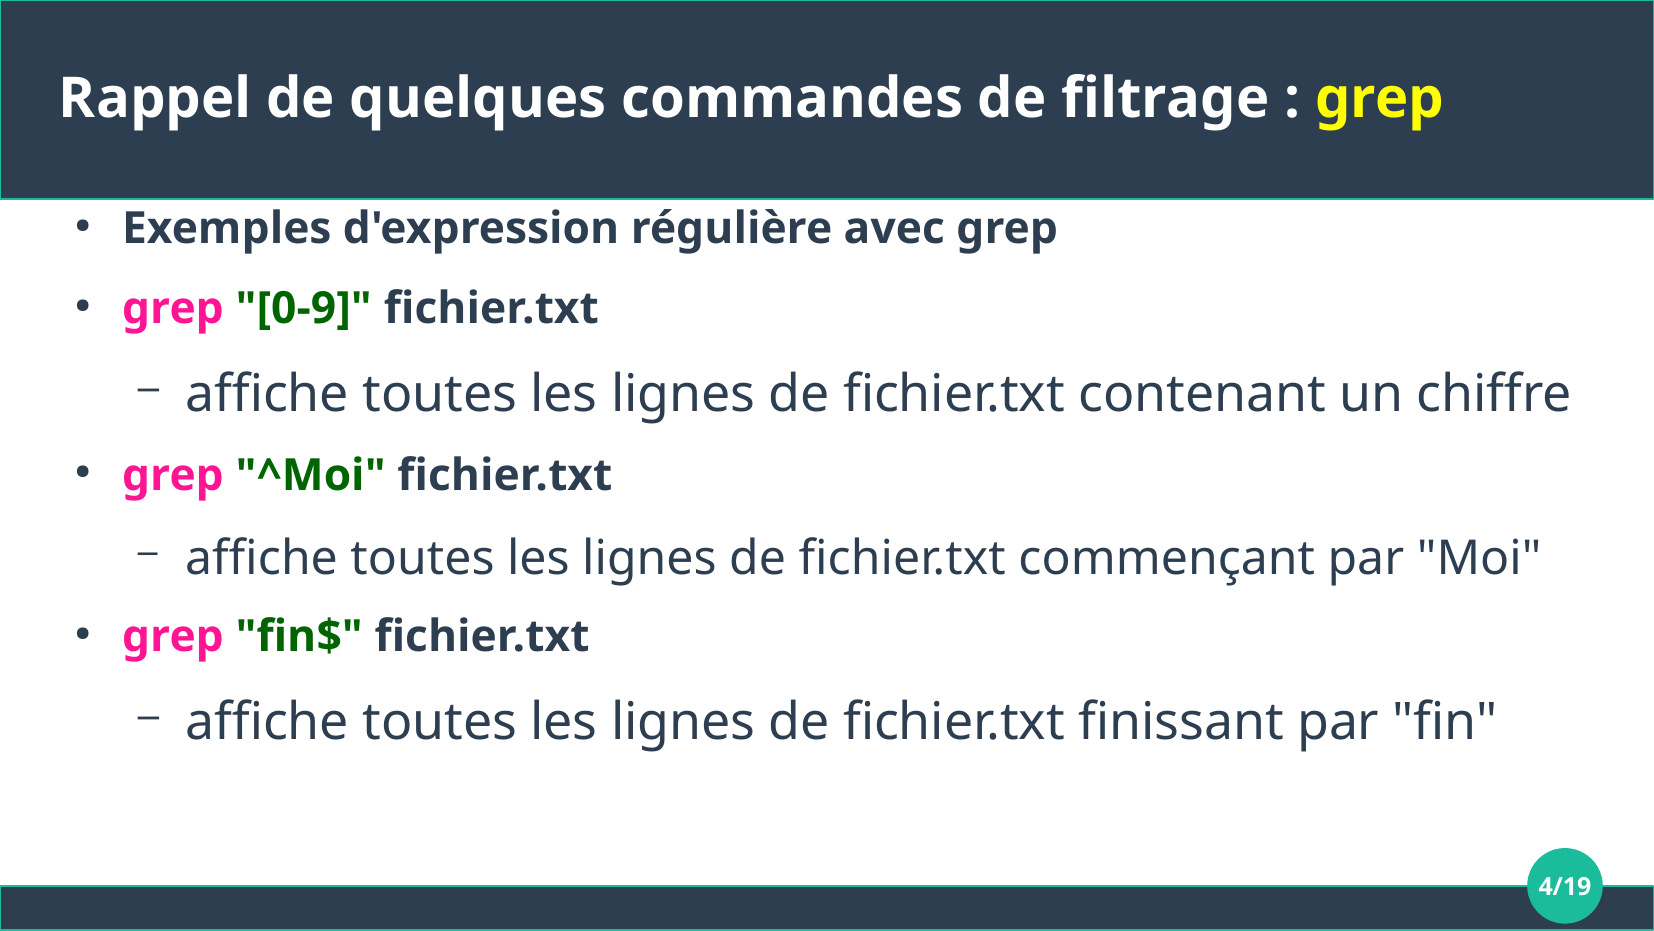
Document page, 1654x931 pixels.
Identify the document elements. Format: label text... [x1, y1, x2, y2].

list Exemples d'expression régulière avec grep grep "[0-9]" fichier.txt affiche toutes les lignes de fichier.txt contenant un chiffre grep "^Moi" fichier.txt affiche toutes les lignes de fichier.txt commençant par "Moi" grep "fin$" fichier.txt affiche toutes les lignes de fichier.txt finissant par "fin" [59, 196, 1595, 817]
title Rappel de quelques commandes de filtrage : grep [59, 37, 1595, 155]
